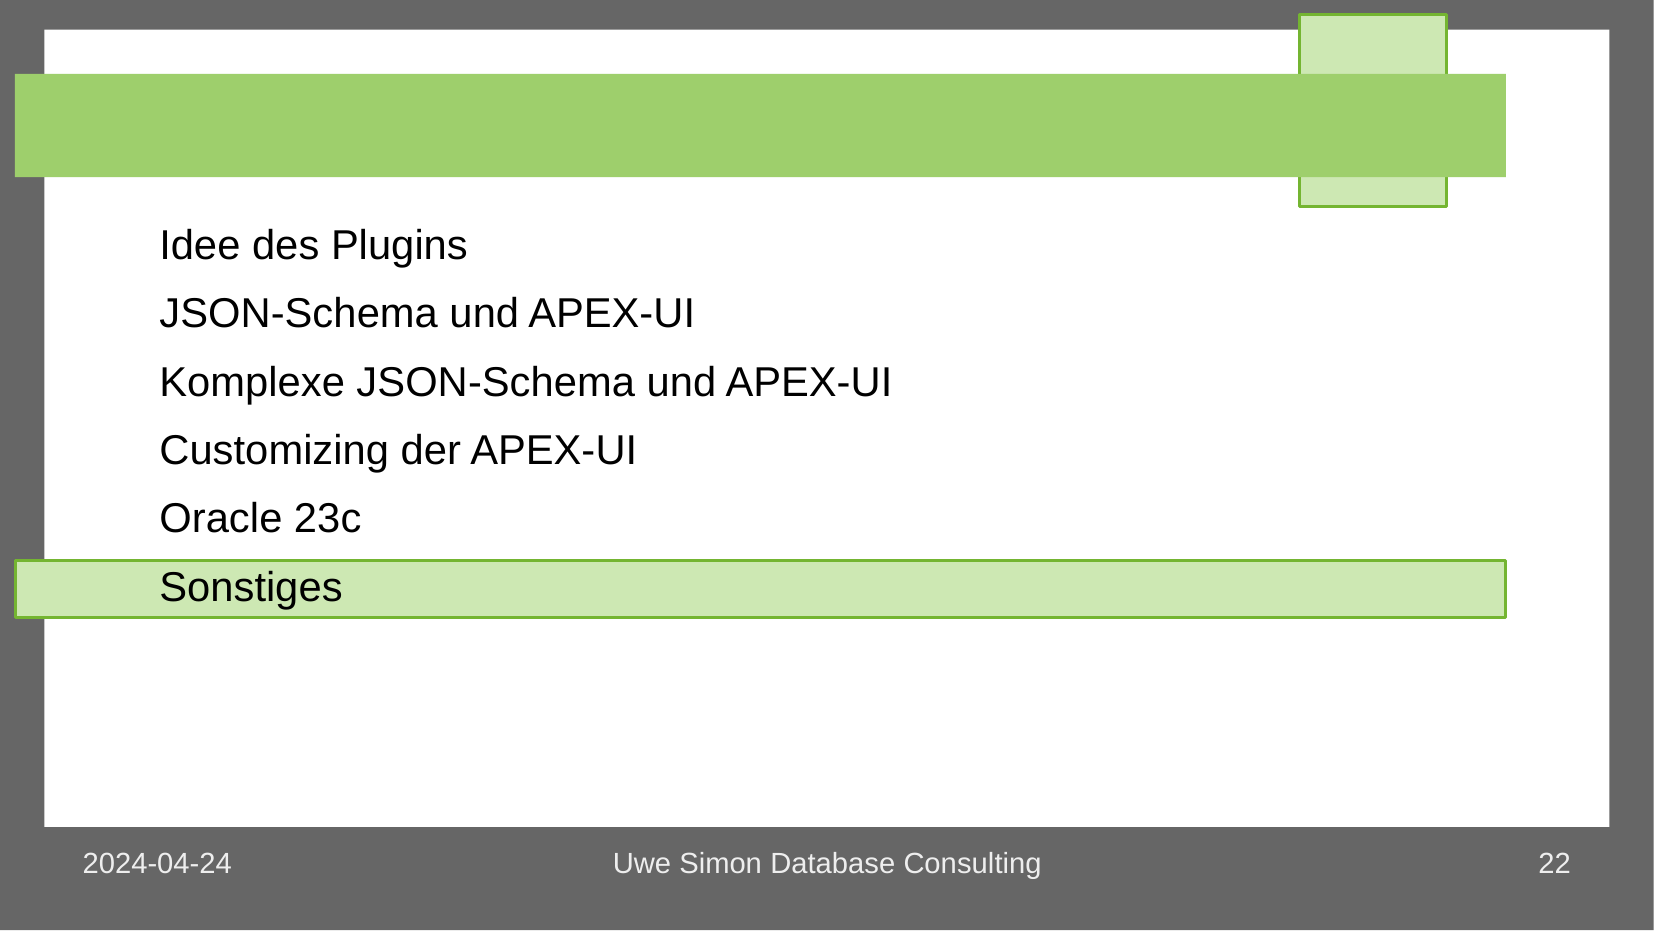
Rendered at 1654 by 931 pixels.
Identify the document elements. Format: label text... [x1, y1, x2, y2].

list Idee des Plugins JSON-Schema und APEX-UI Komplexe JSON-Schema und APEX-UI Customizing der APEX-UI Oracle 23c Sonstiges [88, 221, 1565, 813]
text_box [15, 560, 88, 618]
